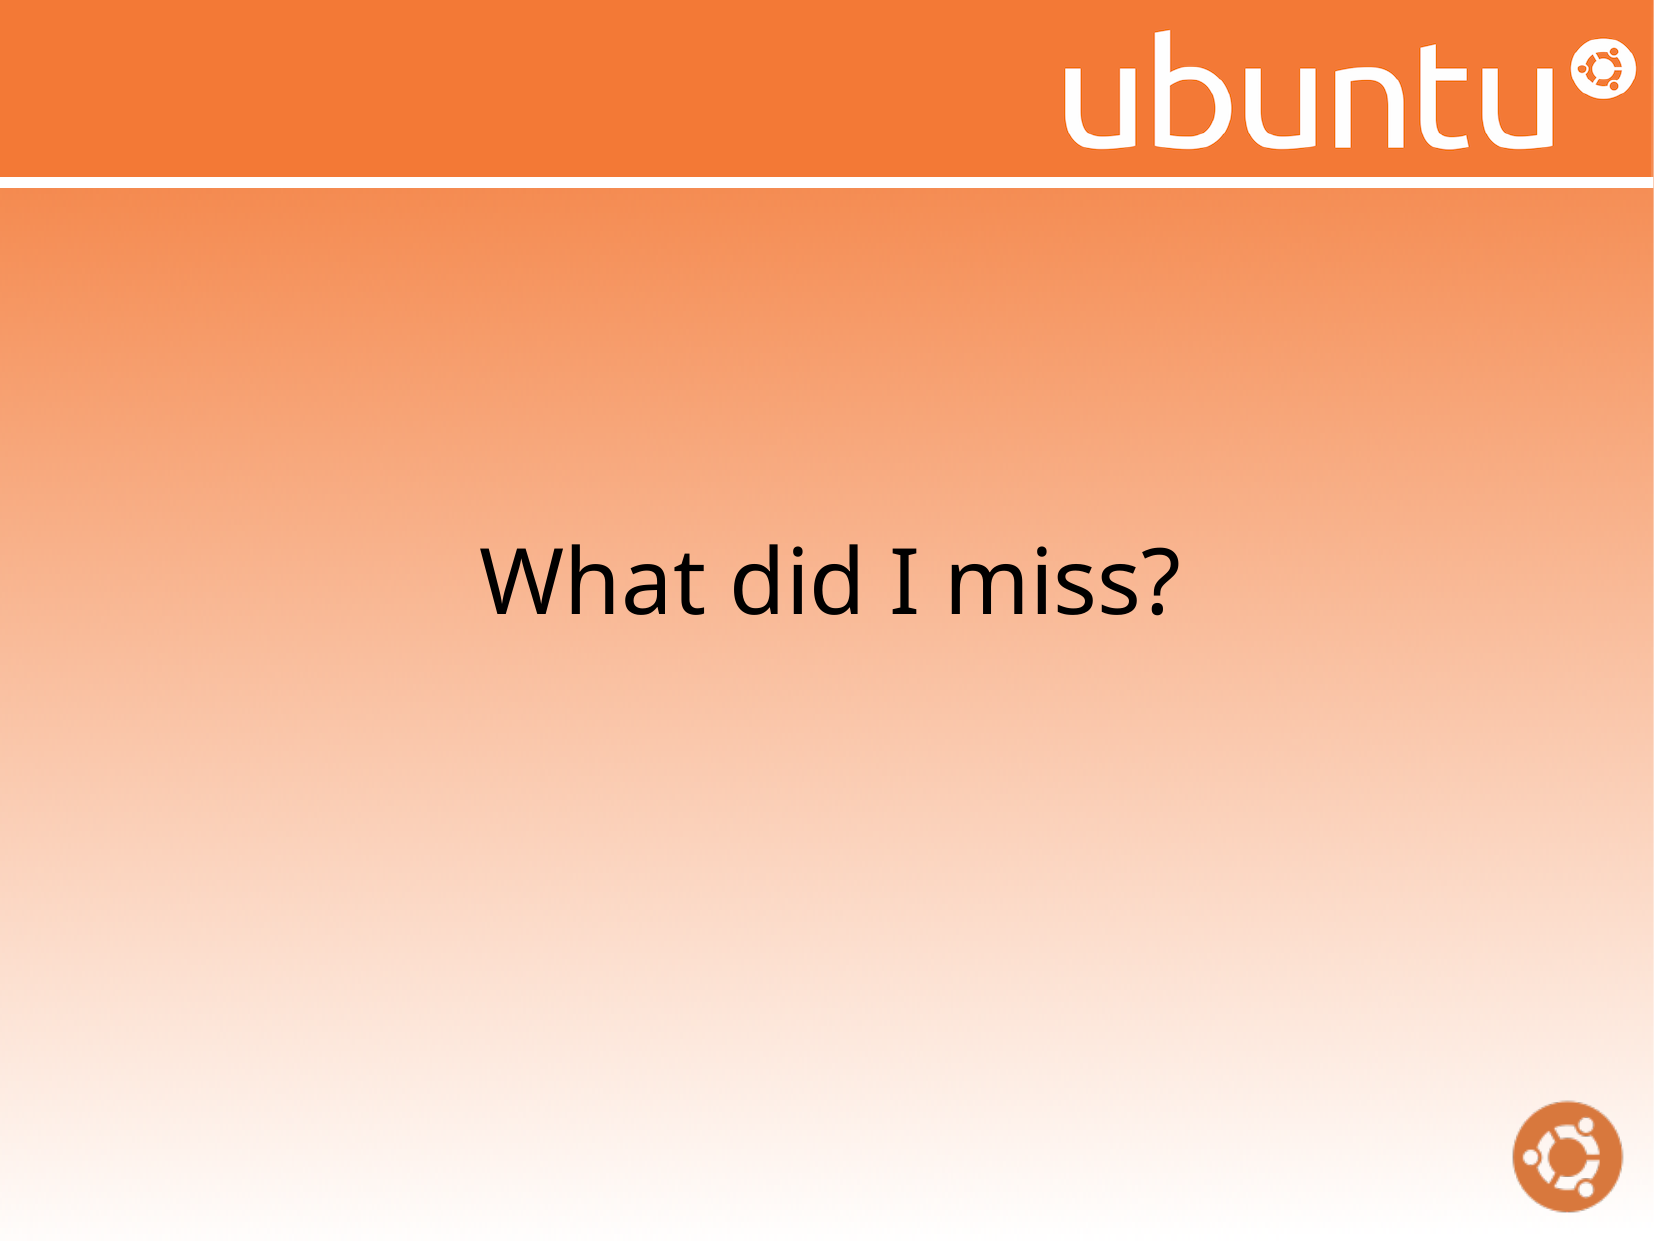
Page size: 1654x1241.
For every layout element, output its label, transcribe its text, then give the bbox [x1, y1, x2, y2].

title What did I miss? [86, 482, 1576, 676]
picture [0, 0, 1654, 1241]
